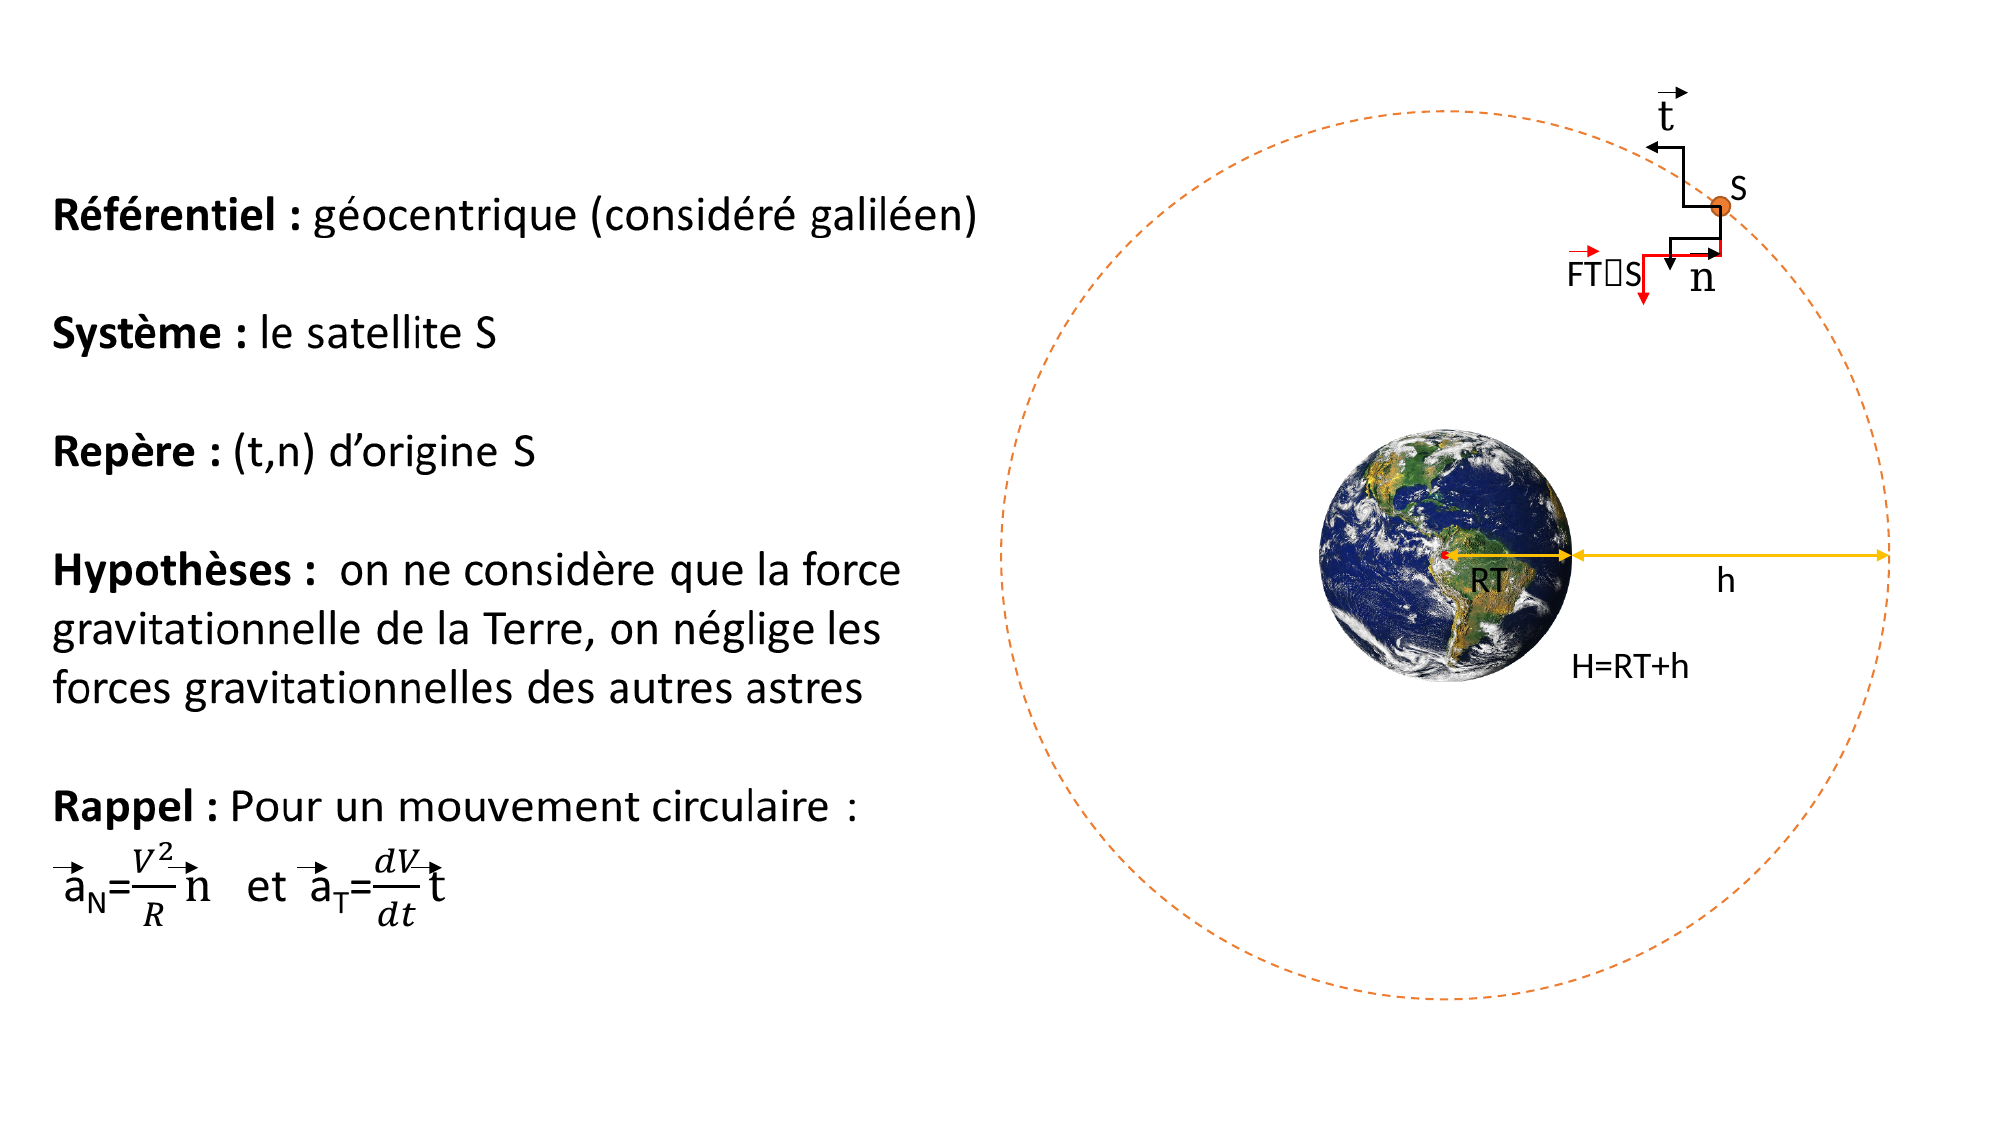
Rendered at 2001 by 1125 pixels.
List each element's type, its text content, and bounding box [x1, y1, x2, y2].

text_box [1711, 208, 1719, 216]
text_box n [1674, 242, 1732, 308]
text_box H=RT+h [1556, 633, 1705, 694]
text_box [21, 167, 1014, 944]
text_box RT [1455, 557, 1524, 608]
text_box S [1730, 155, 1738, 216]
text_box RT [1455, 547, 1524, 554]
picture [1319, 429, 1572, 682]
text_box [1711, 196, 1730, 216]
text_box t [1642, 81, 1689, 147]
text_box h [1701, 547, 1752, 608]
text_box FTS [1552, 241, 1657, 302]
text_box [1441, 551, 1449, 560]
